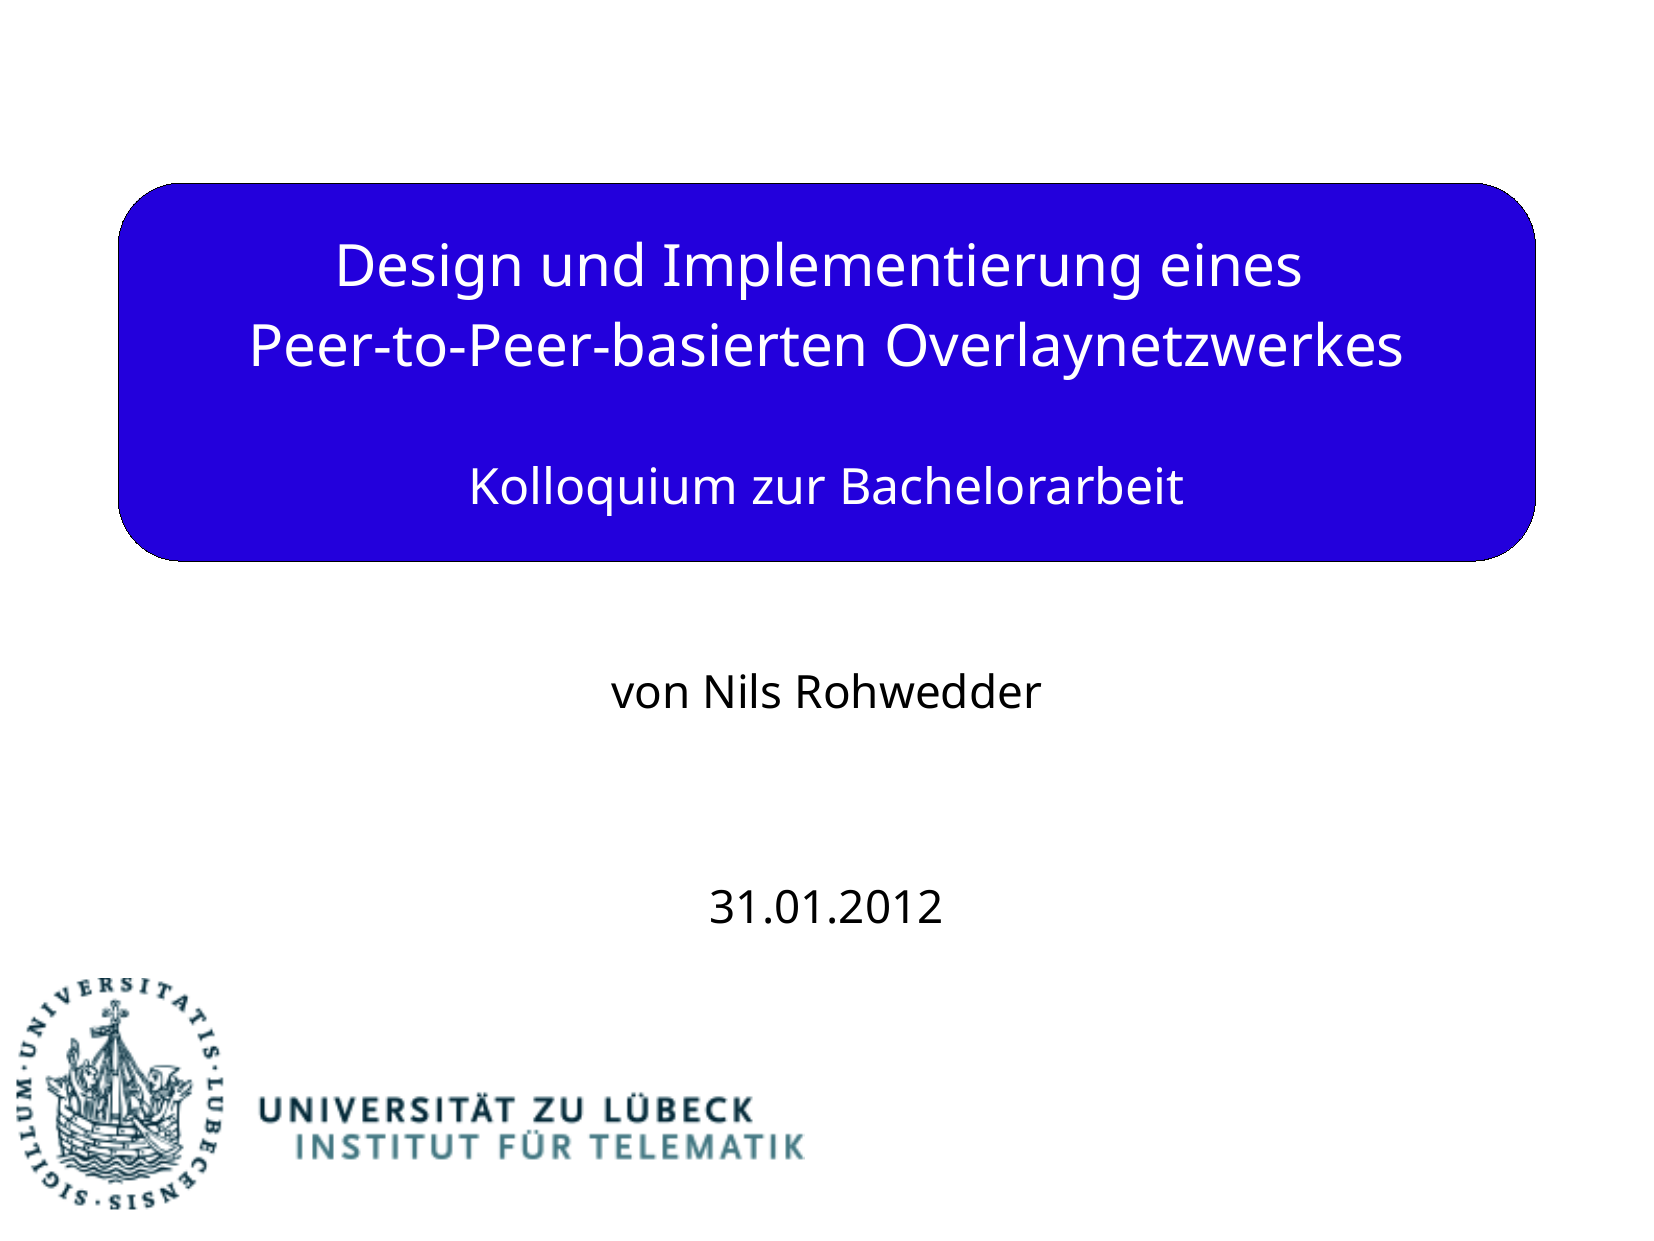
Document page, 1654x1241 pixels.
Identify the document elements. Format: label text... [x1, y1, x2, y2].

picture [15, 978, 805, 1212]
text_box von Nils Rohwedder 31.01.2012 [0, 667, 1654, 930]
text_box Design und Implementierung eines Peer-to-Peer-basierten Overlaynetzwerkes Kolloquium zur Bachelorarbeit [118, 183, 1536, 562]
